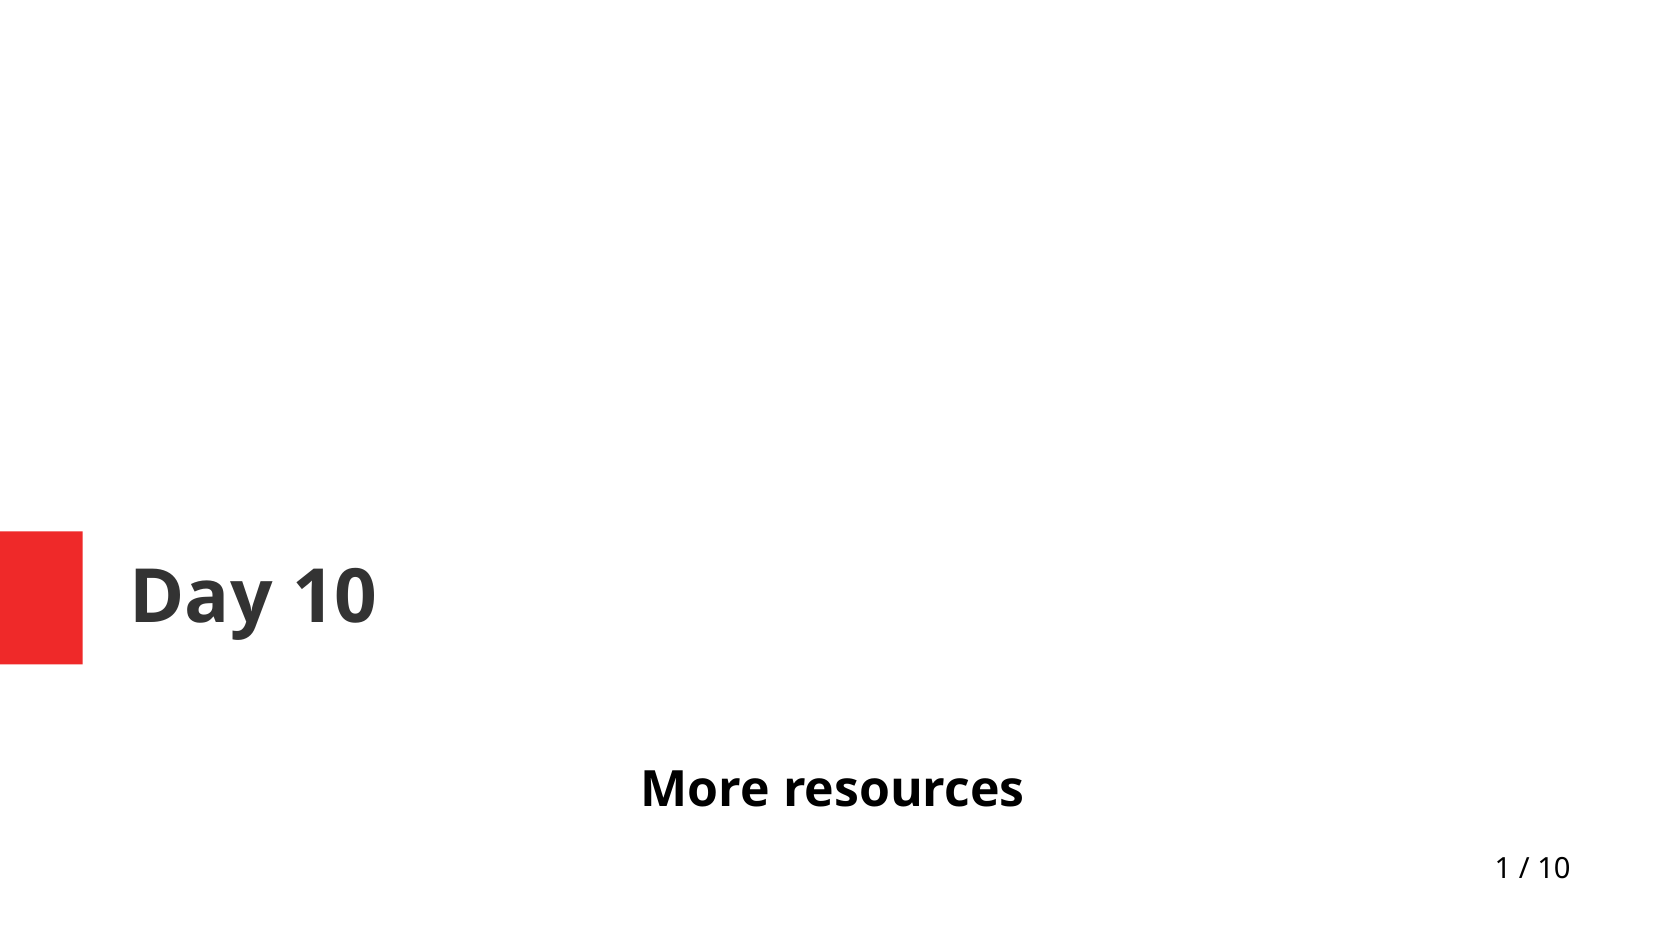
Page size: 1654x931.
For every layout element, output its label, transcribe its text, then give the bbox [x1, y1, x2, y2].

subtitle More resources [129, 726, 1536, 848]
title Day 10 [129, 504, 1536, 683]
